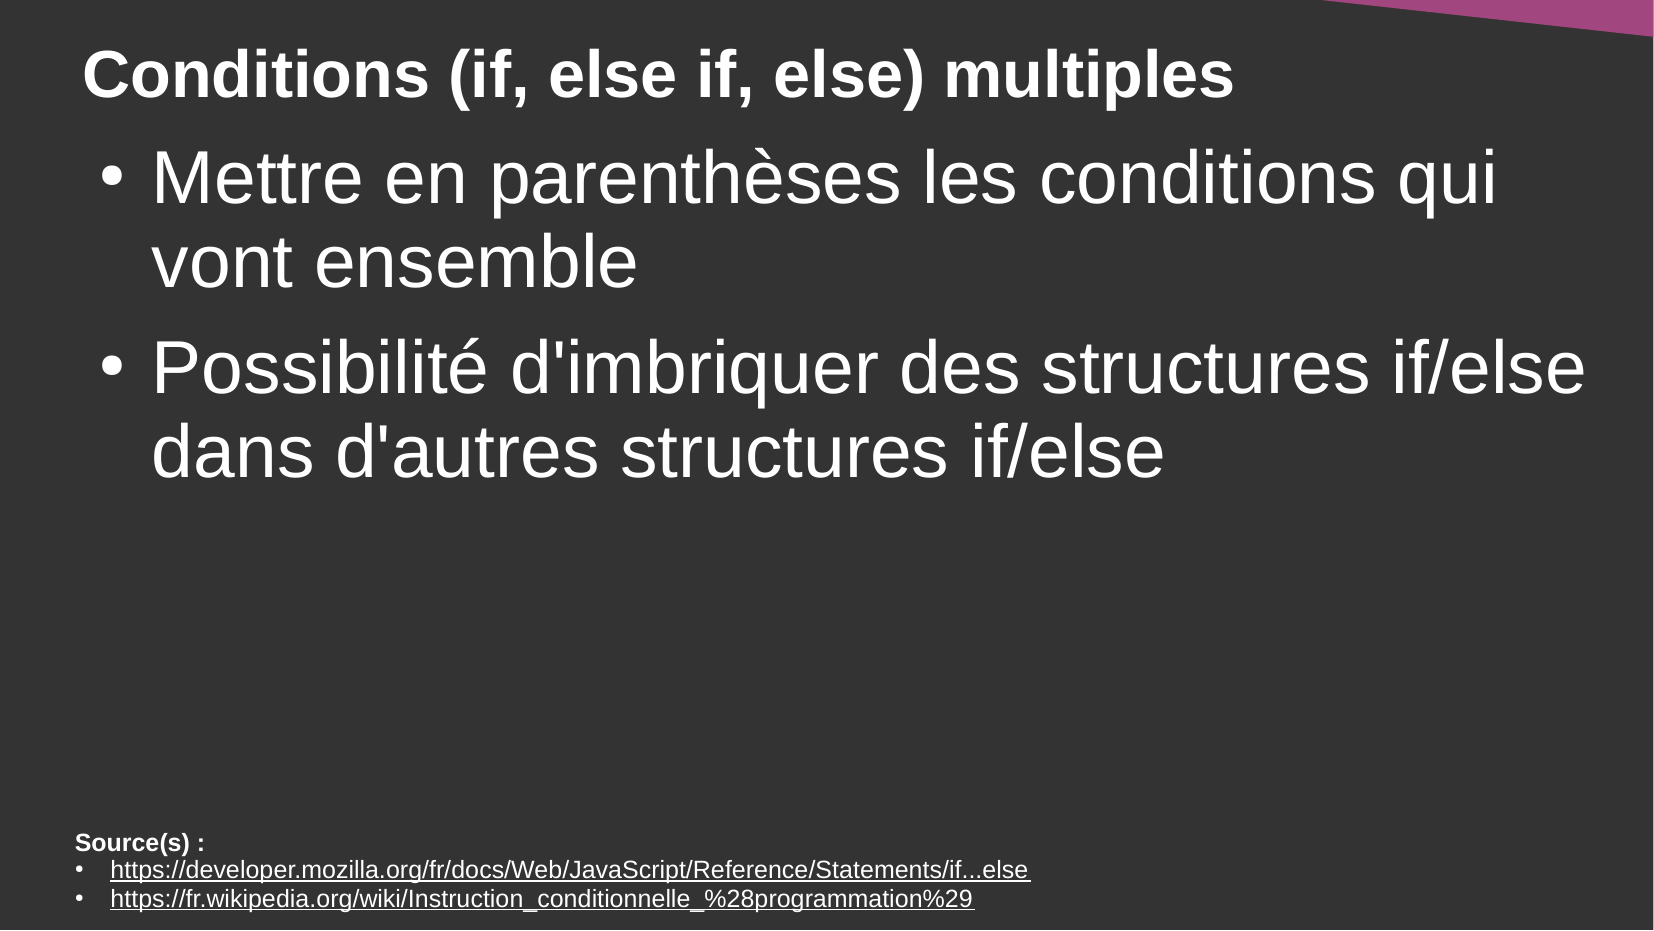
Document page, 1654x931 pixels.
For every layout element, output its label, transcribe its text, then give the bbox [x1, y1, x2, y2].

text_box [1321, 0, 1654, 37]
title Conditions (if, else if, else) multiples [82, 37, 1571, 114]
text_box Source(s) : https://developer.mozilla.org/fr/docs/Web/JavaScript/Reference/Statements/if...else https://fr.wikipedia.org/wiki/Instruction_conditionnelle_%28programmation%29 [60, 820, 1583, 920]
list Mettre en parenthèses les conditions qui vont ensemble Possibilité d'imbriquer des structures if/else dans d'autres structures if/else [80, 135, 1620, 603]
